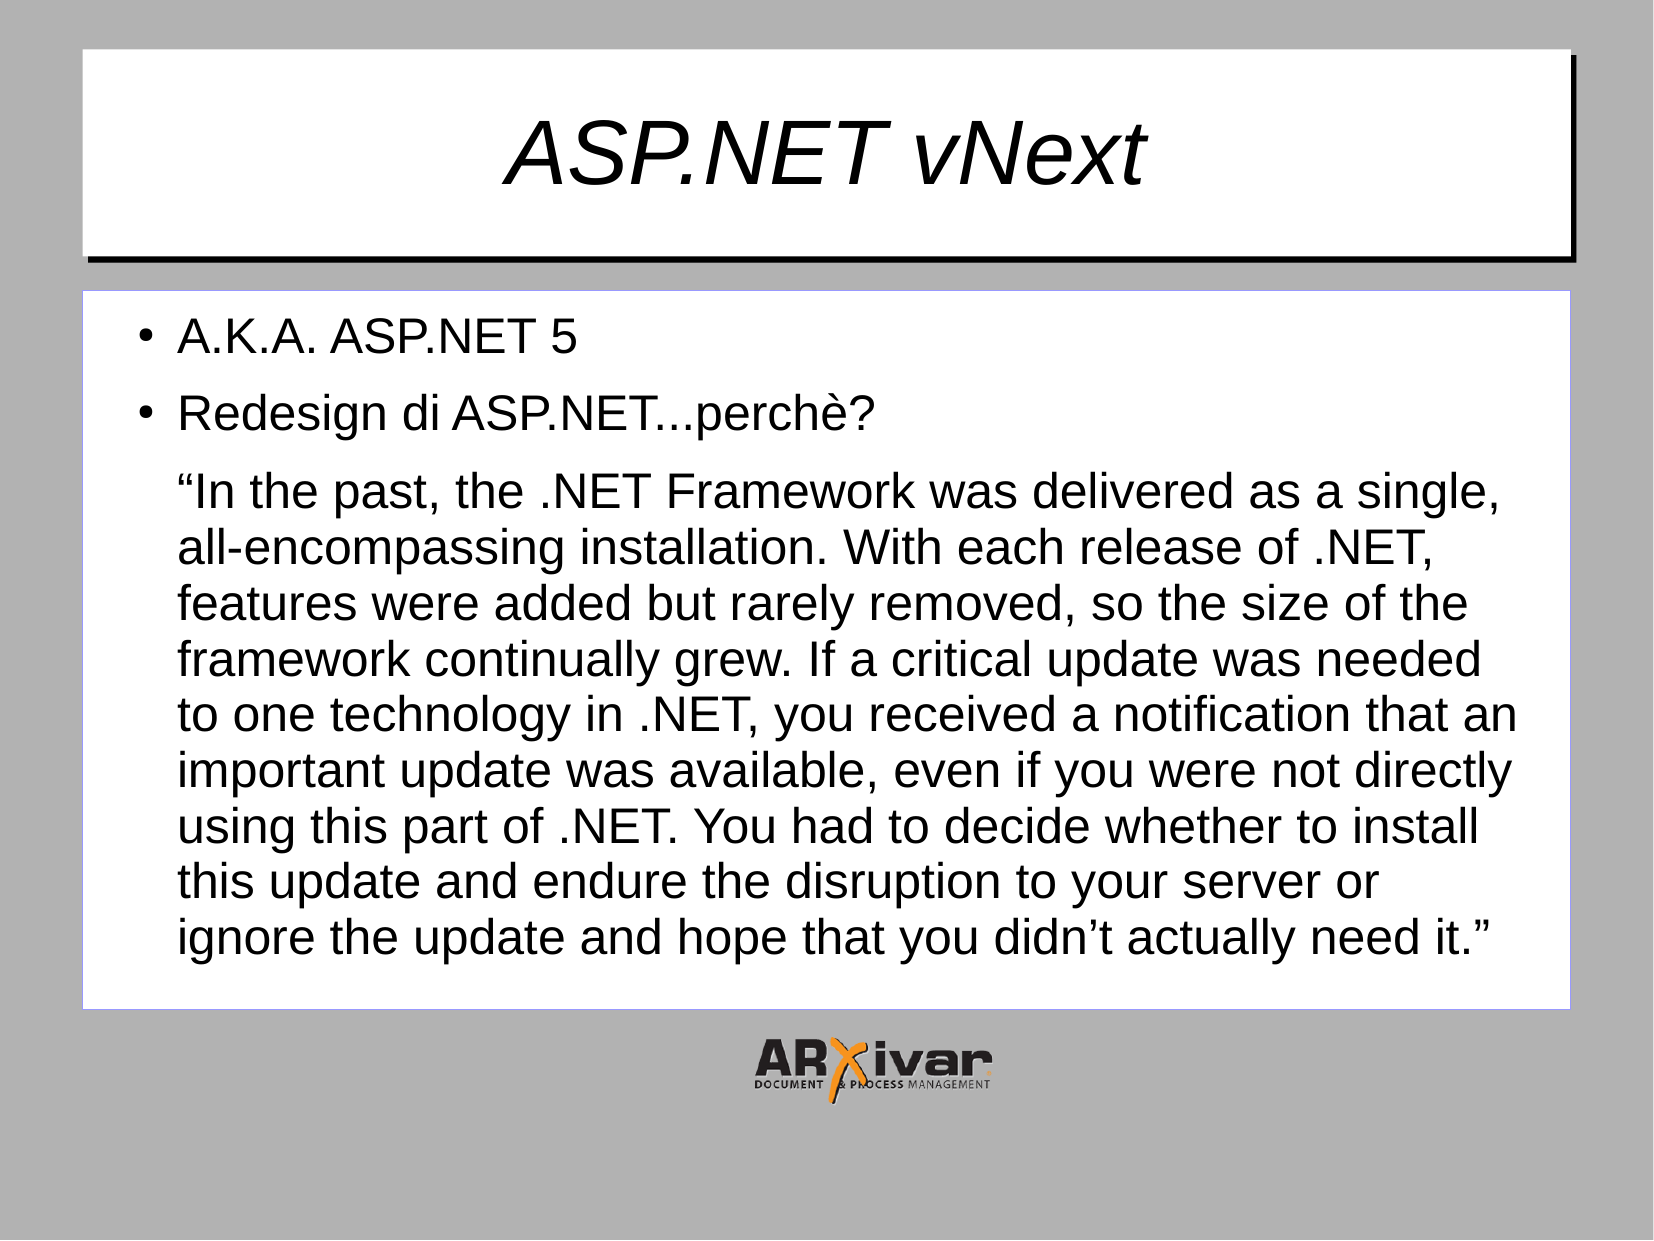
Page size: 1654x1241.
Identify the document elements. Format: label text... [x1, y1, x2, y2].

picture [755, 1031, 993, 1111]
title ASP.NET vNext [82, 49, 1571, 257]
list A.K.A. ASP.NET 5 Redesign di ASP.NET...perchè? “In the past, the .NET Framework was delivered as a single, all-encompassing installation. With each release of .NET, features were added but rarely removed, so the size of the framework continually grew. If a critical update was needed to one technology in .NET, you received a notification that an important update was available, even if you were not directly using this part of .NET. You had to decide whether to install this update and endure the disruption to your server or ignore the update and hope that you didn’t actually need it.” [82, 290, 1571, 1010]
